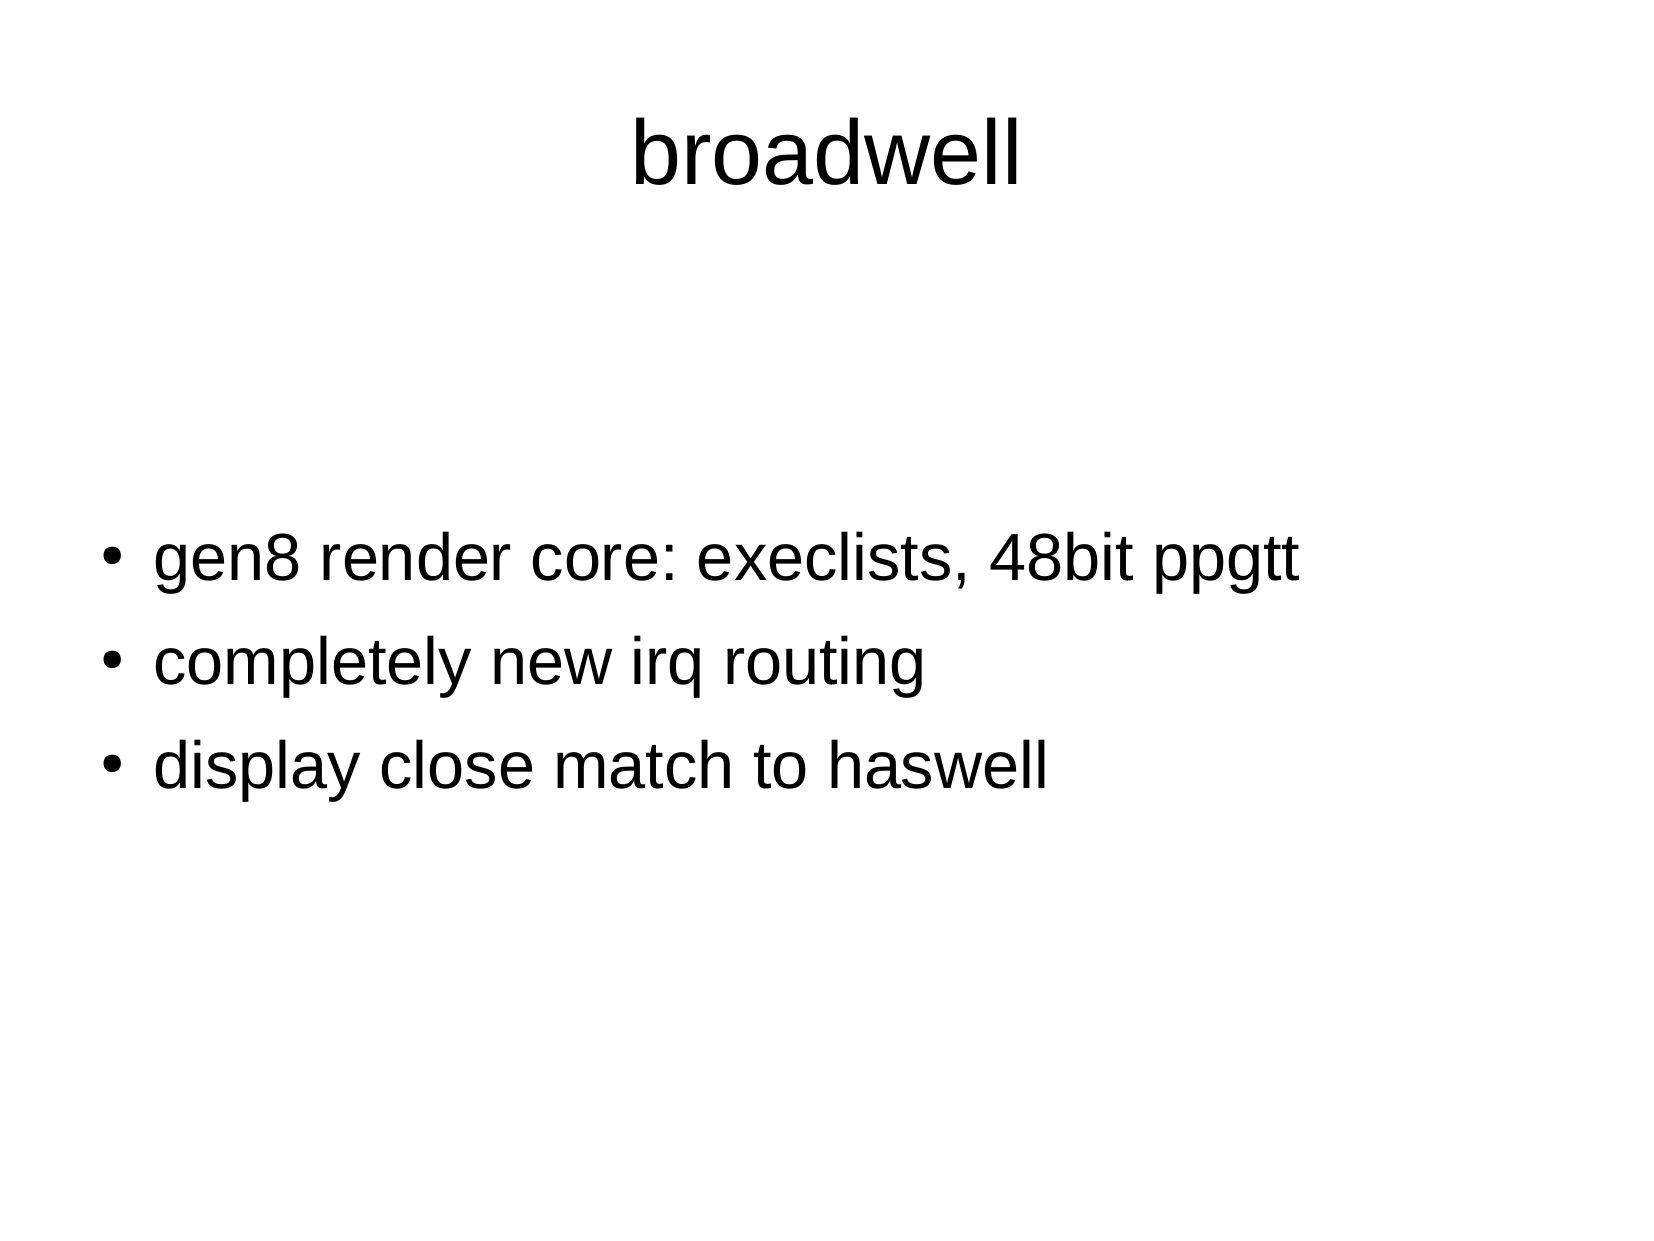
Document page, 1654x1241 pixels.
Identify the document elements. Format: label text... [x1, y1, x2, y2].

title broadwell [82, 49, 1571, 257]
list gen8 render core: execlists, 48bit ppgtt completely new irq routing display close match to haswell [82, 519, 1571, 1109]
